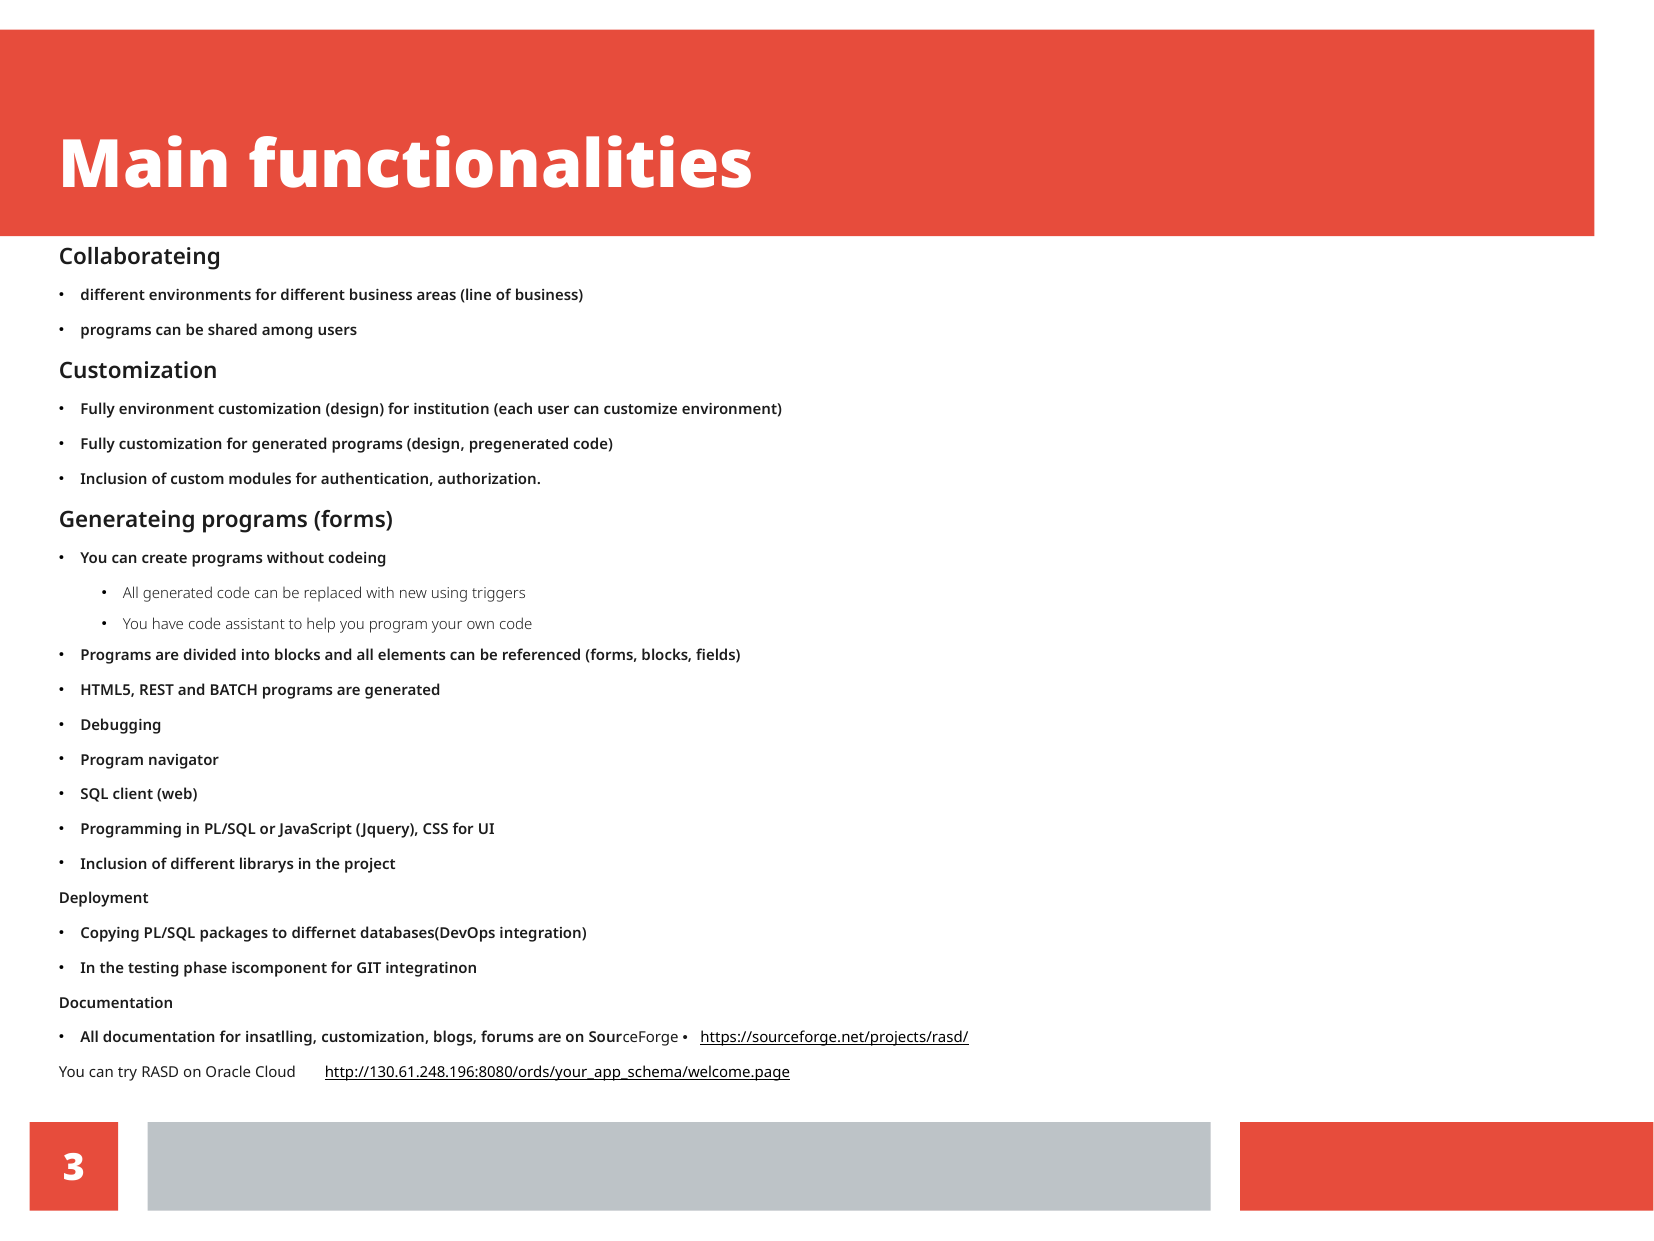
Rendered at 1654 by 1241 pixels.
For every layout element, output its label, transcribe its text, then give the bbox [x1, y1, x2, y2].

list Collaborateing different environments for different business areas (line of business) programs can be shared among users Customization Fully environment customization (design) for institution (each user can customize environment) Fully customization for generated programs (design, pregenerated code) Inclusion of custom modules for authentication, authorization. Generateing programs (forms) You can create programs without codeing All generated code can be replaced with new using triggers You have code assistant to help you program your own code Programs are divided into blocks and all elements can be referenced (forms, blocks, fields) HTML5, REST and BATCH programs are generated Debugging Program navigator SQL client (web) Programming in PL/SQL or JavaScript (Jquery), CSS for UI Inclusion of different librarys in the project Deployment Copying PL/SQL packages to differnet databases(DevOps integration) In the testing phase iscomponent for GIT integratinon Documentation All documentation for insatlling, customization, blogs, forums are on SourceForge • https://sourceforge.net/projects/rasd/ You can try RASD on Oracle Cloud http://130.61.248.196:8080/ords/your_app_schema/welcome.page [59, 240, 1565, 1093]
title Main functionalities [59, 59, 1595, 207]
